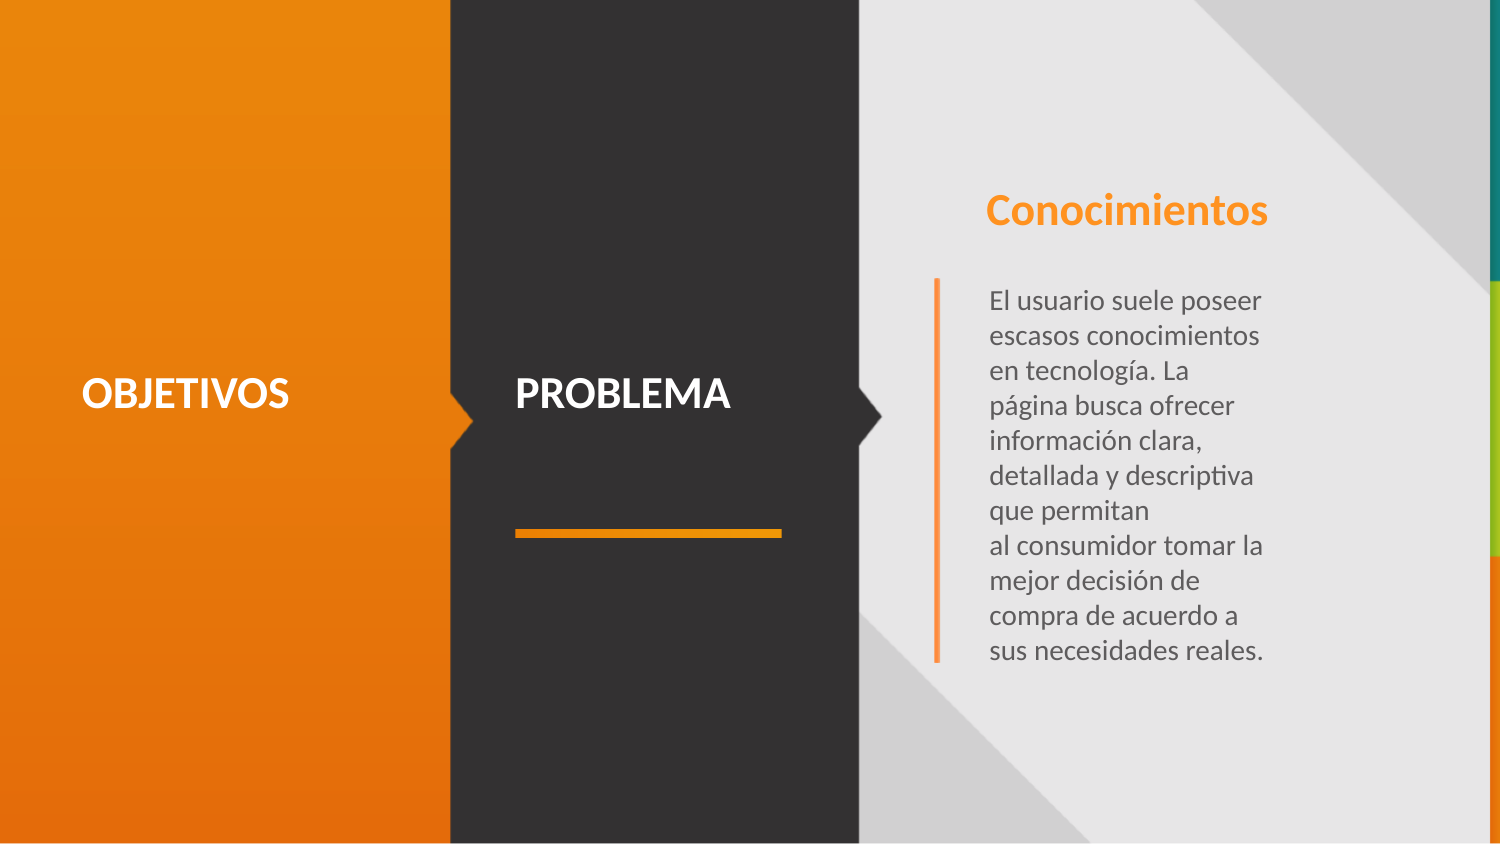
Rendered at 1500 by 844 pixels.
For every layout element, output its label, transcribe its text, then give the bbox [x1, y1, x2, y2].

picture [0, 0, 1500, 844]
text_box PROBLEMA [500, 354, 825, 425]
text_box Conocimientos [971, 171, 1301, 242]
text_box OBJETIVOS [67, 354, 392, 425]
text_box El usuario suele poseer escasos conocimientos en tecnología. La página busca ofrecer información clara, detallada y descriptiva que permitan al consumidor tomar la mejor decisión de compra de acuerdo a sus necesidades reales. [974, 274, 1288, 674]
